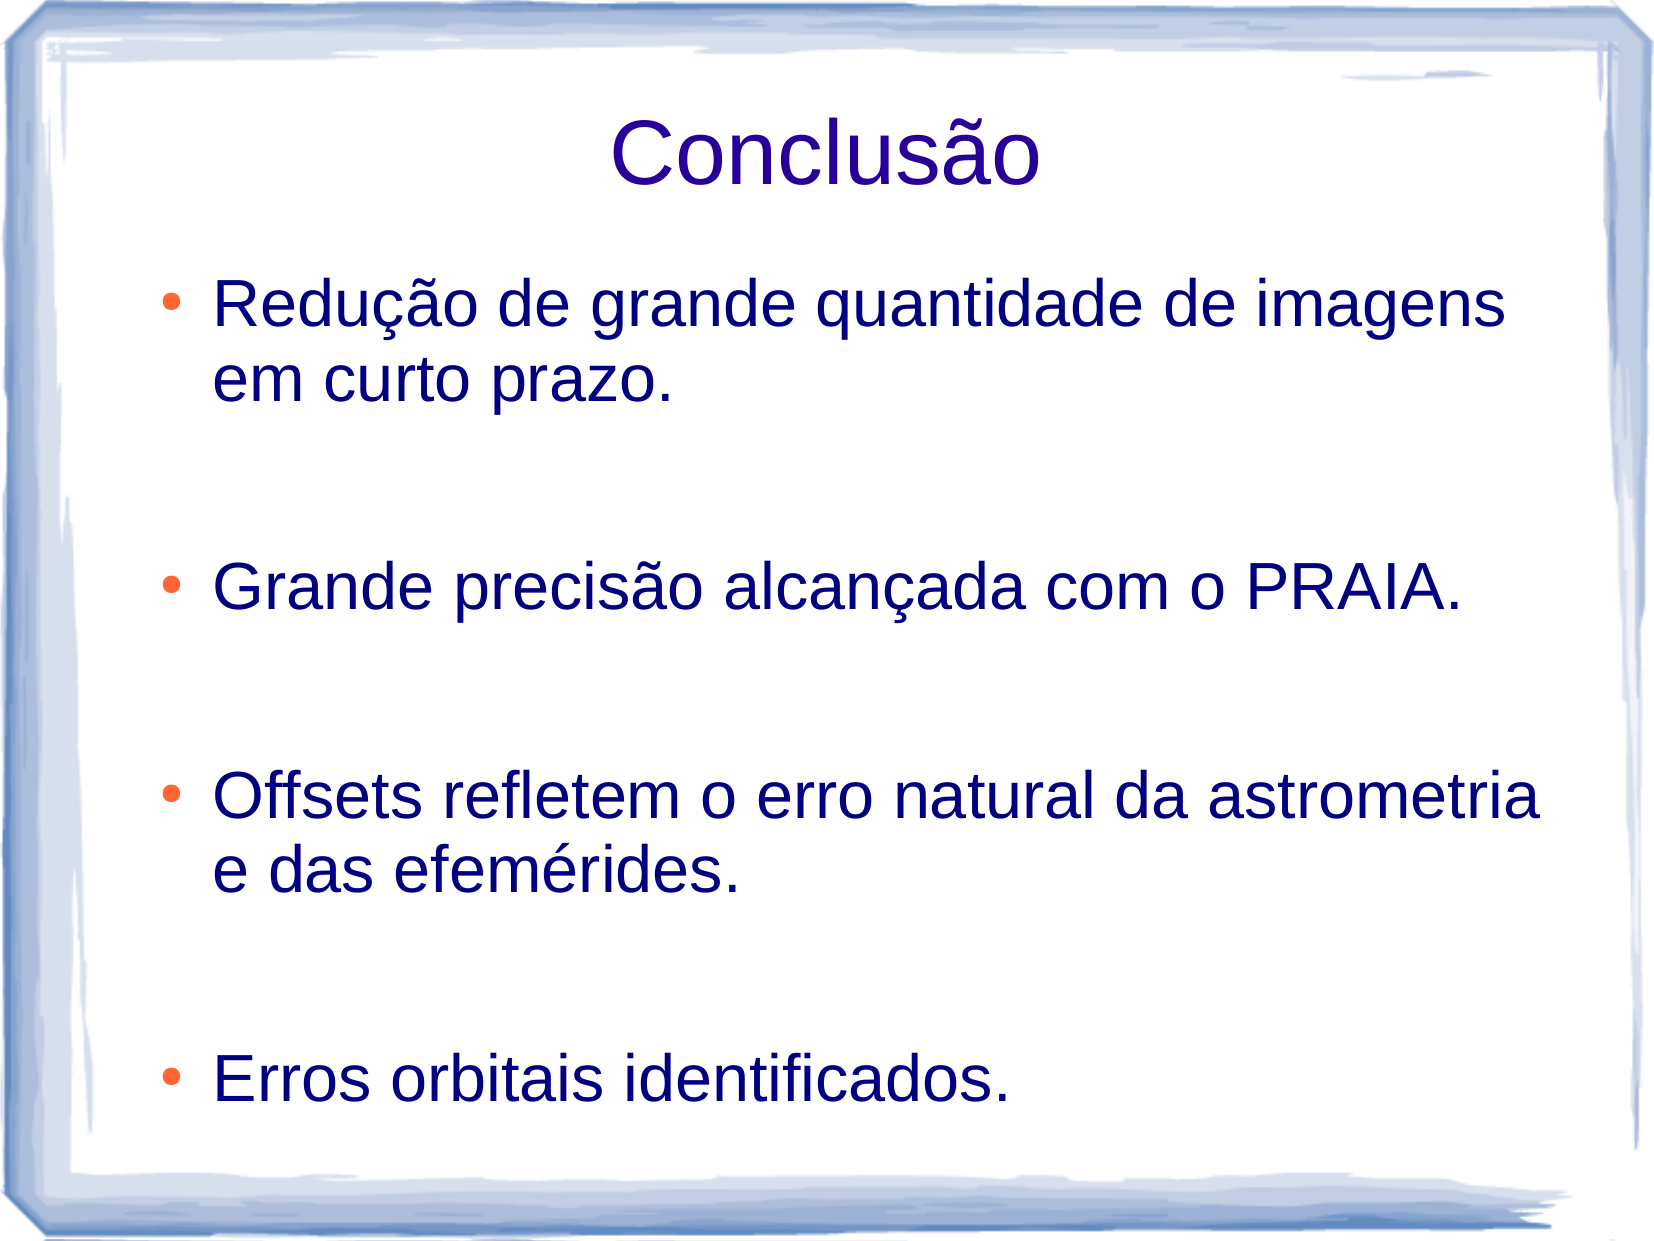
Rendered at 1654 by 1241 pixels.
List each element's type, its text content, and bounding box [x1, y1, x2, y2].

picture [0, 0, 1654, 1241]
list Redução de grande quantidade de imagens em curto prazo. Grande precisão alcançada com o PRAIA. Offsets refletem o erro natural da astrometria e das efemérides. Erros orbitais identificados. [141, 265, 1595, 1116]
title Conclusão [82, 49, 1571, 257]
